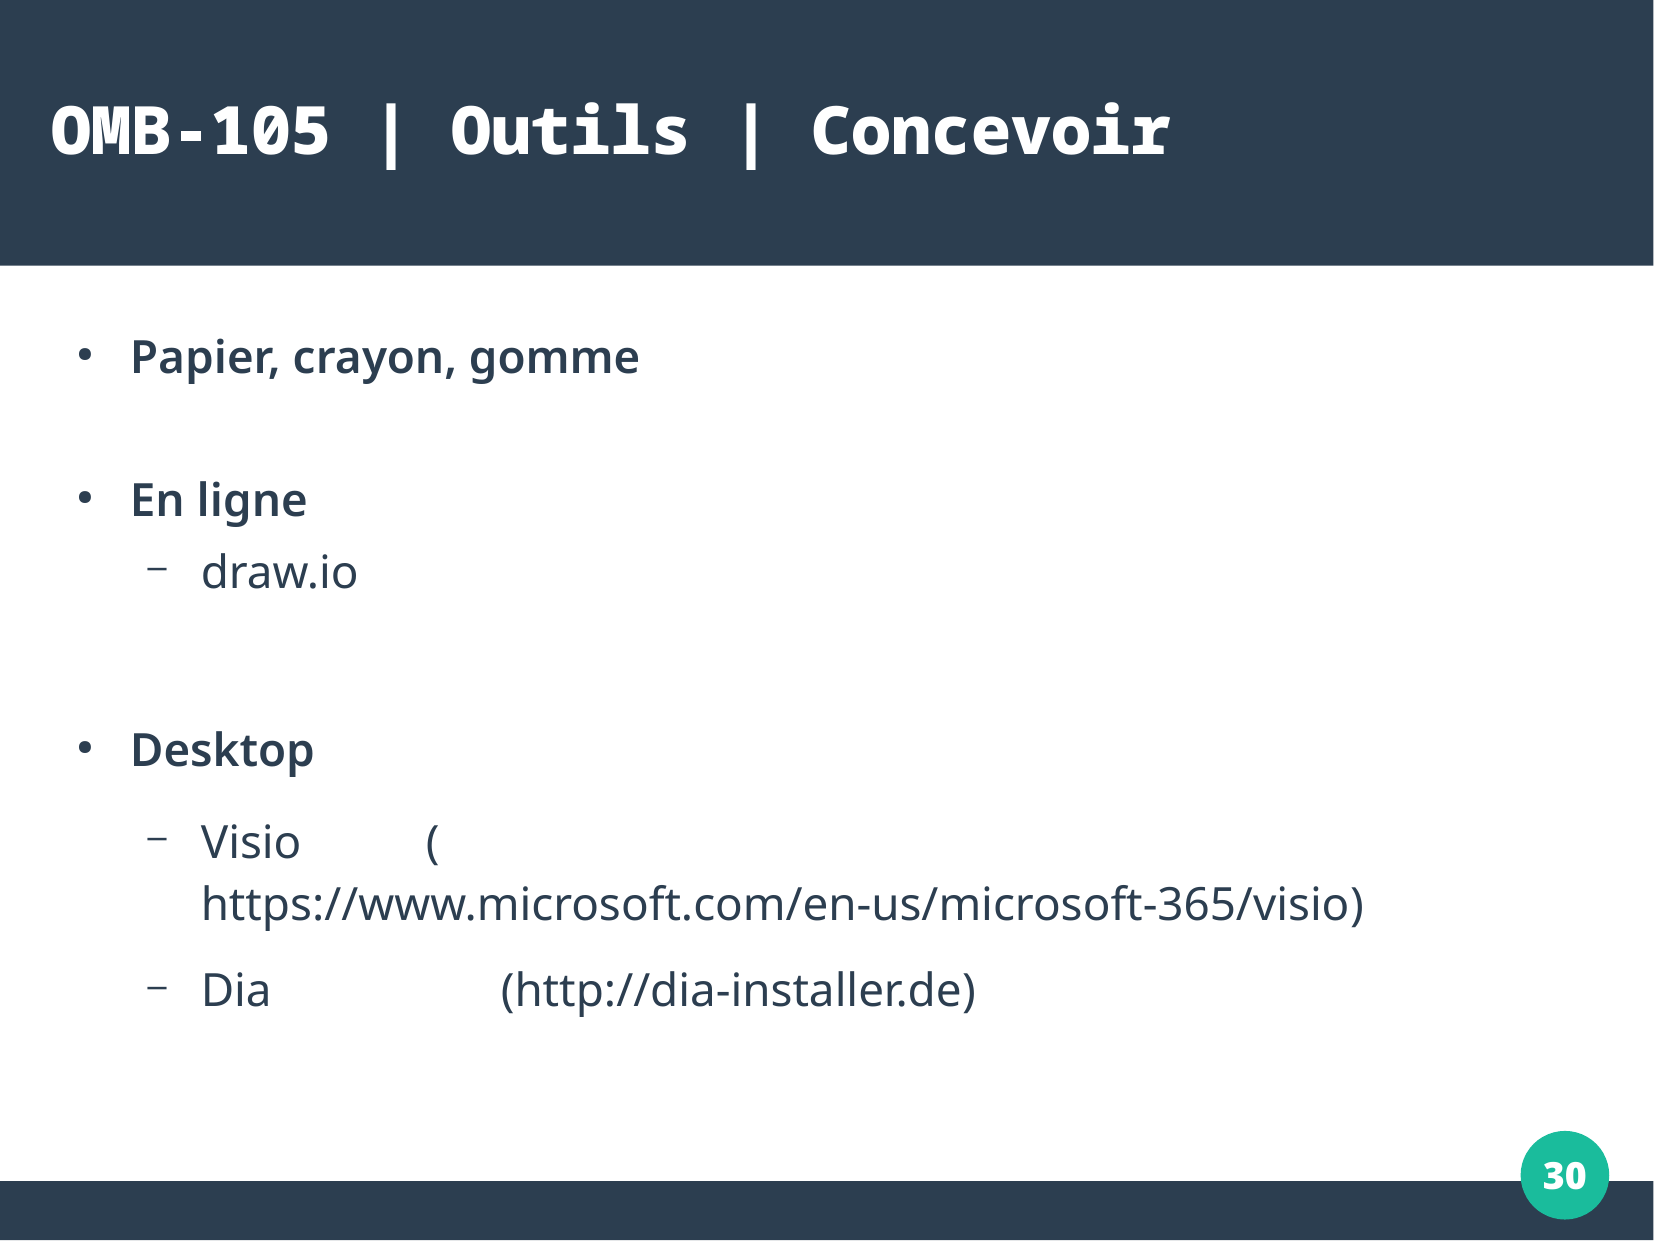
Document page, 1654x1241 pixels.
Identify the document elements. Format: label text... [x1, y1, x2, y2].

title OMB-105 | Outils | Concevoir [51, 49, 1587, 208]
list Papier, crayon, gomme En ligne draw.io Desktop Visio (https://www.microsoft.com/en-us/microsoft-365/visio) Dia (http://dia-installer.de) [59, 324, 1576, 1152]
